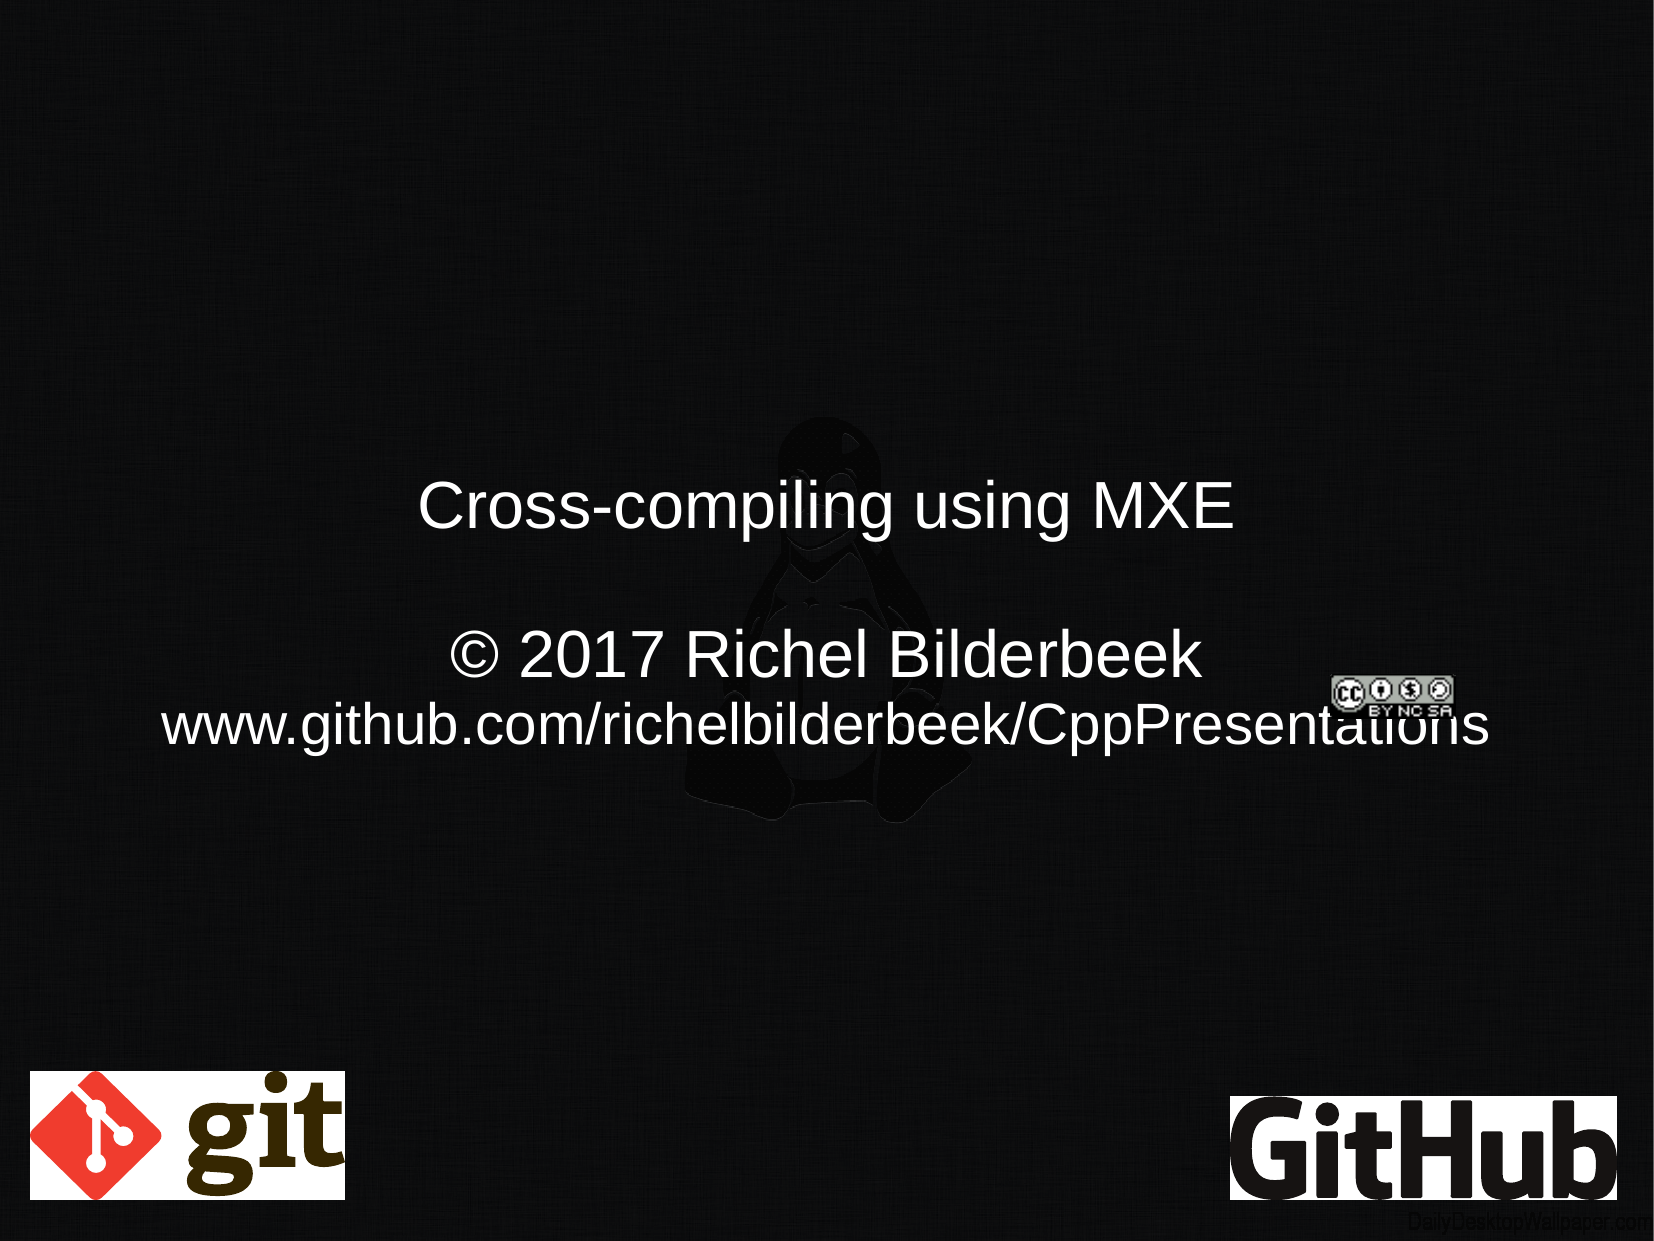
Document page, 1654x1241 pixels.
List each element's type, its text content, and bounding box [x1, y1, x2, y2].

picture [0, 0, 1654, 1241]
subtitle Cross-compiling using MXE © 2017 Richel Bilderbeek www.github.com/richelbilderbeek/CppPresentations [82, 290, 1571, 1010]
